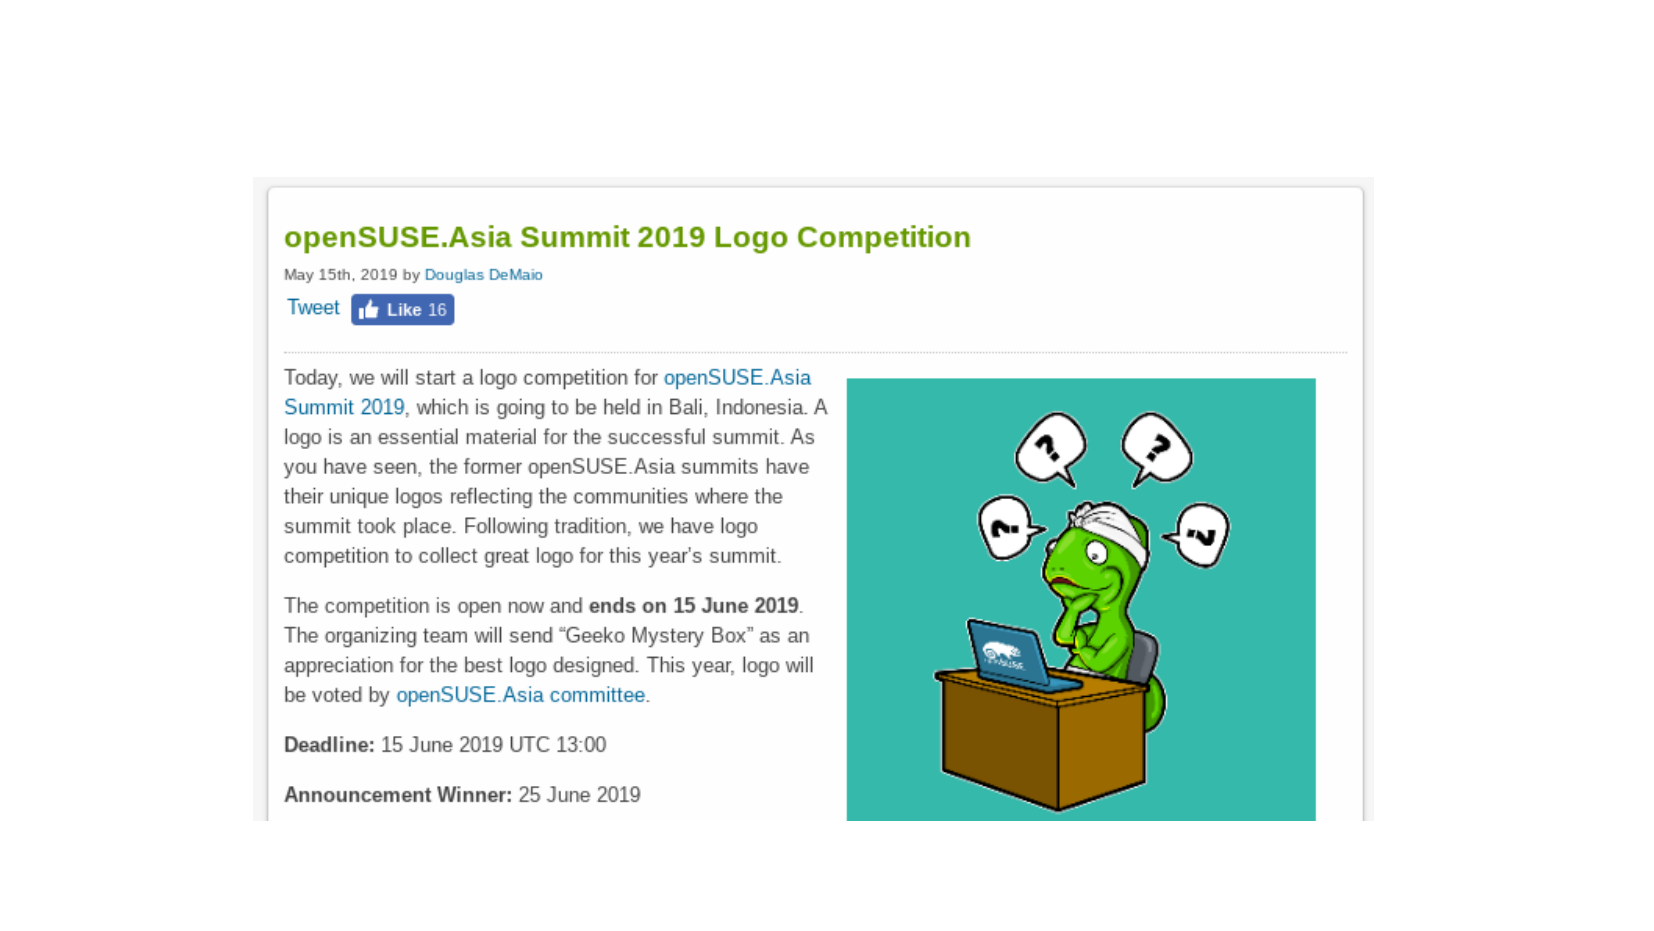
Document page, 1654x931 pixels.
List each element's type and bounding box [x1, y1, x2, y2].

picture [253, 177, 1374, 821]
